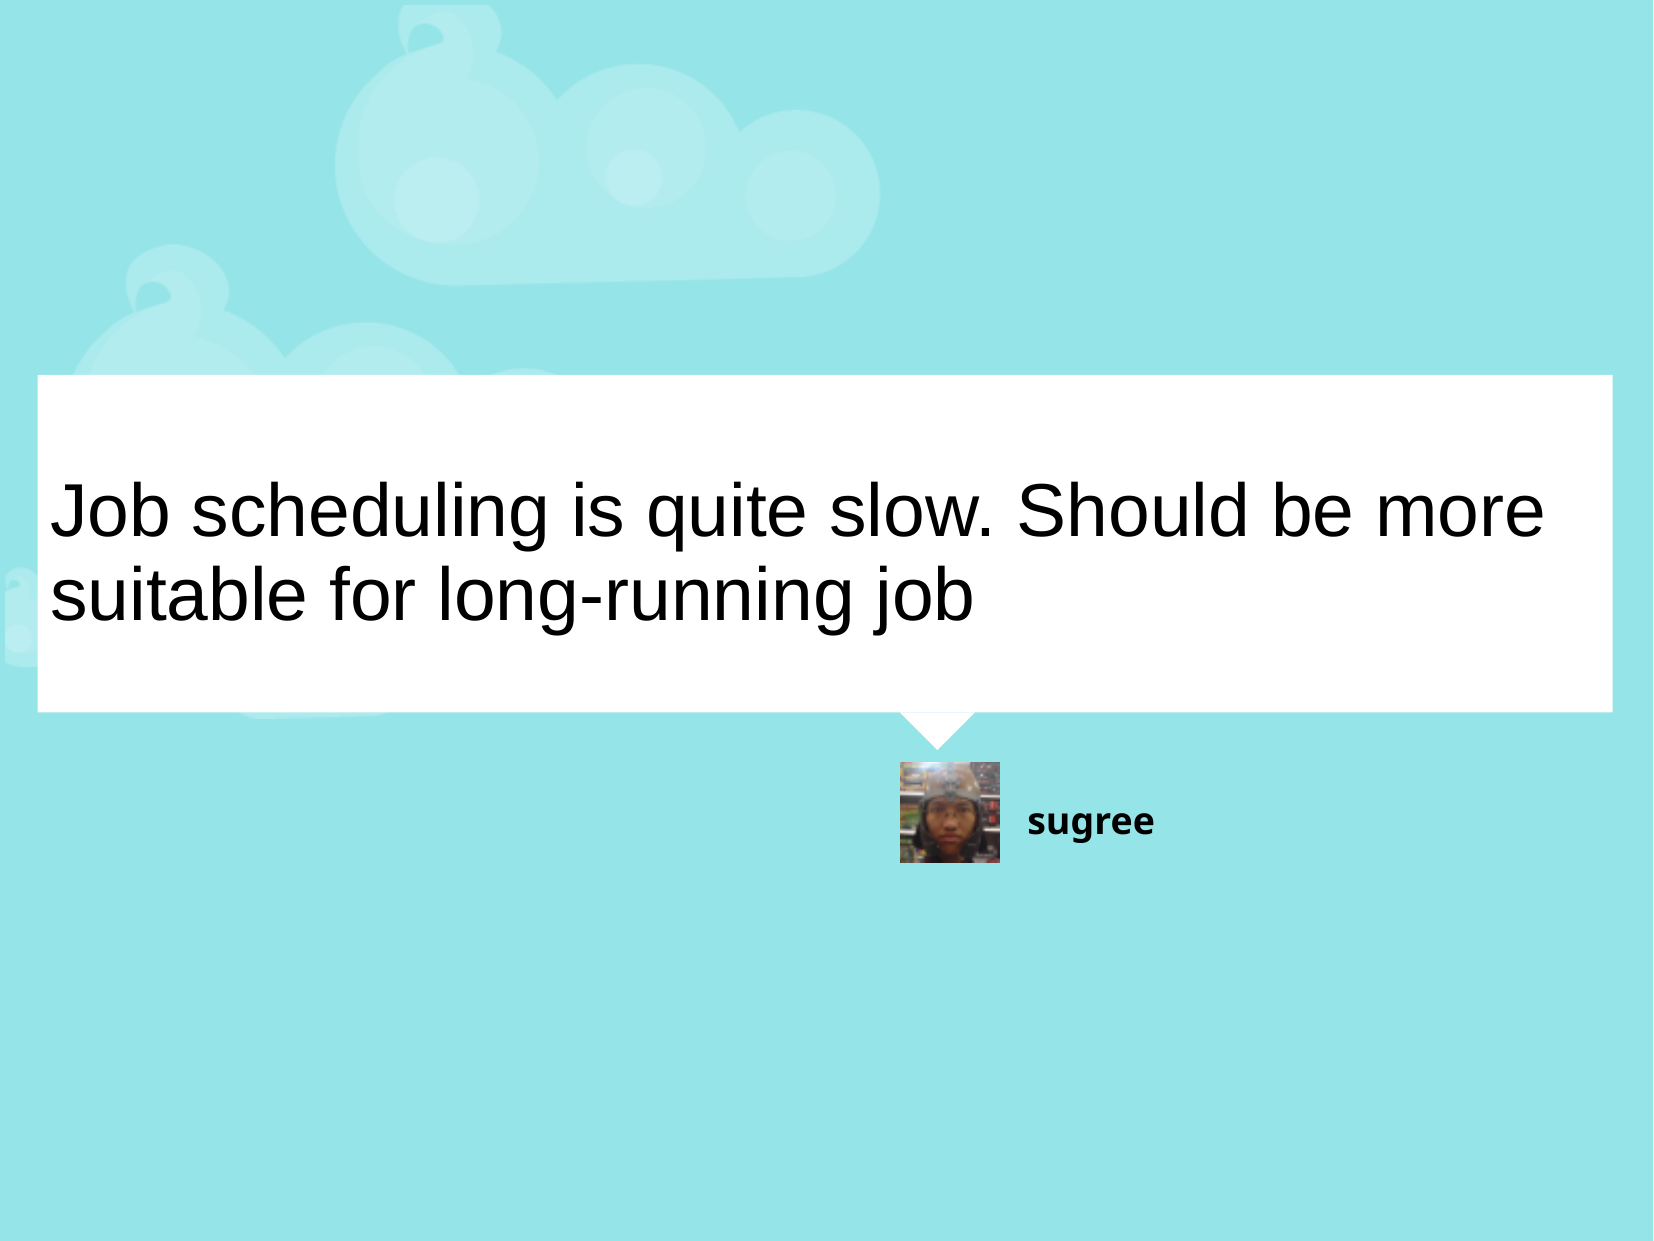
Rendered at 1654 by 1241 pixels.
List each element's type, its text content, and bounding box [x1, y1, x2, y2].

picture [5, 5, 894, 719]
picture [900, 762, 1000, 863]
title Job scheduling is quite slow. Should be more suitable for long-running job [49, 400, 1576, 706]
